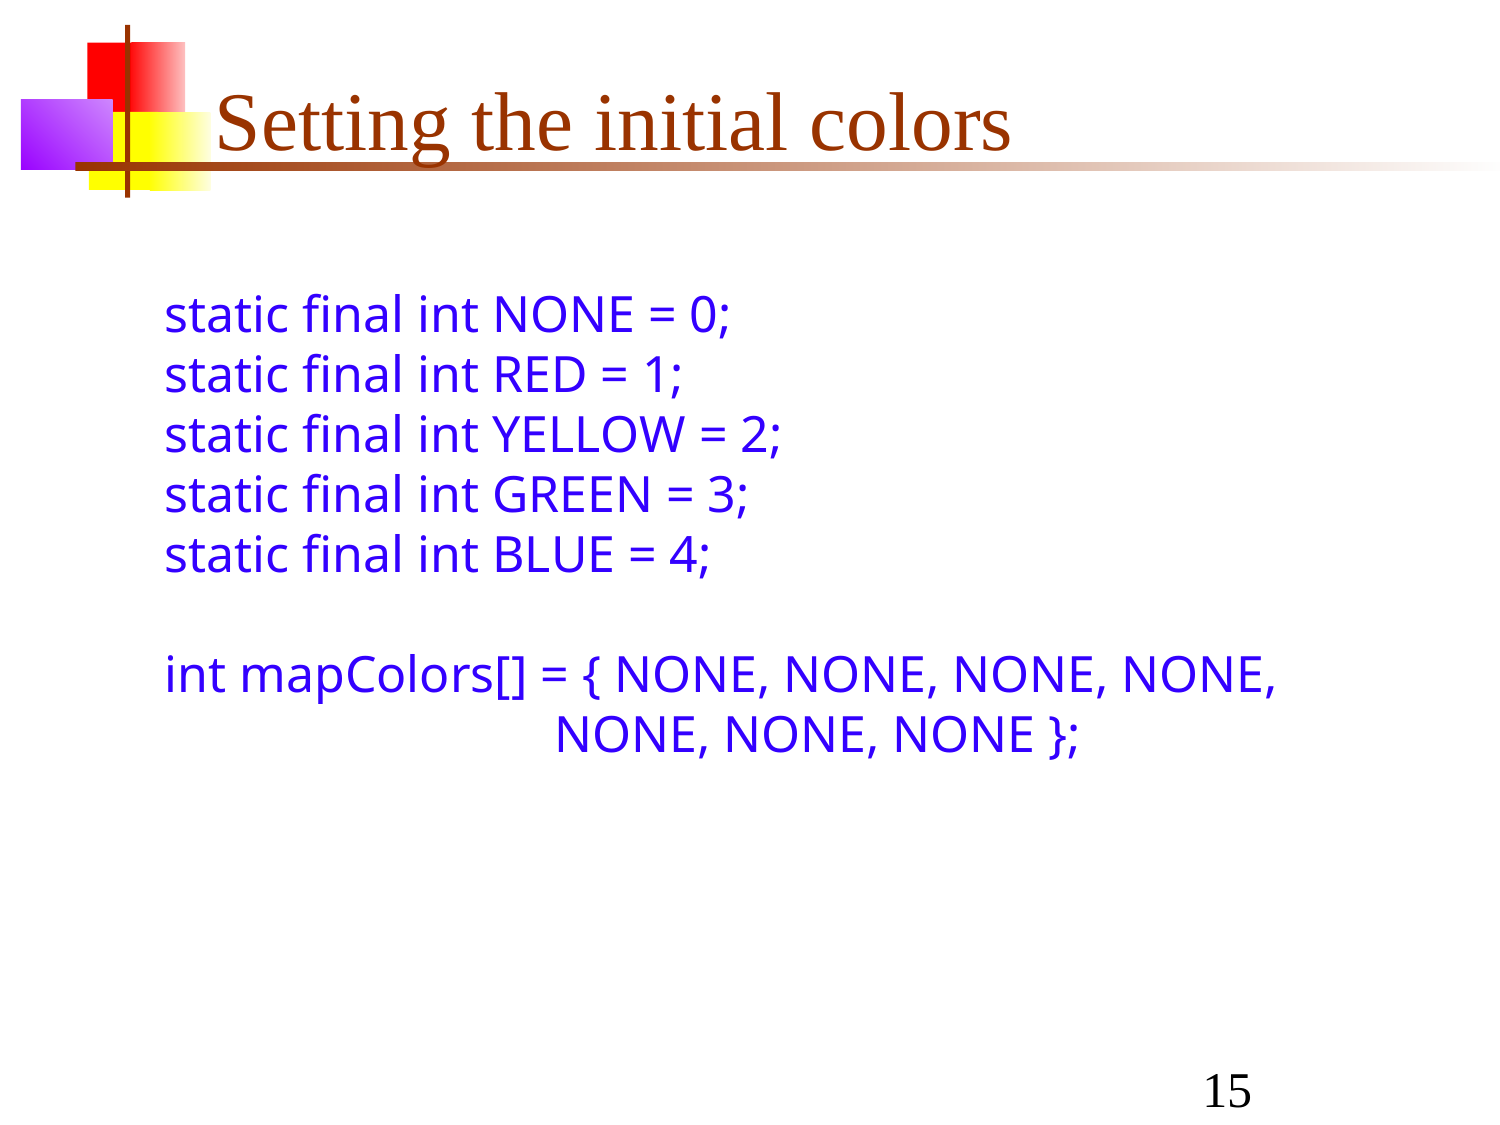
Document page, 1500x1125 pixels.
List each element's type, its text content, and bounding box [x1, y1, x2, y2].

text_box static final int NONE = 0; static final int RED = 1; static final int YELLOW = 2; static final int GREEN = 3; static final int BLUE = 4; int mapColors[] = { NONE, NONE, NONE, NONE, NONE, NONE, NONE }; [150, 274, 1413, 771]
title Setting the initial colors [199, 37, 1479, 175]
